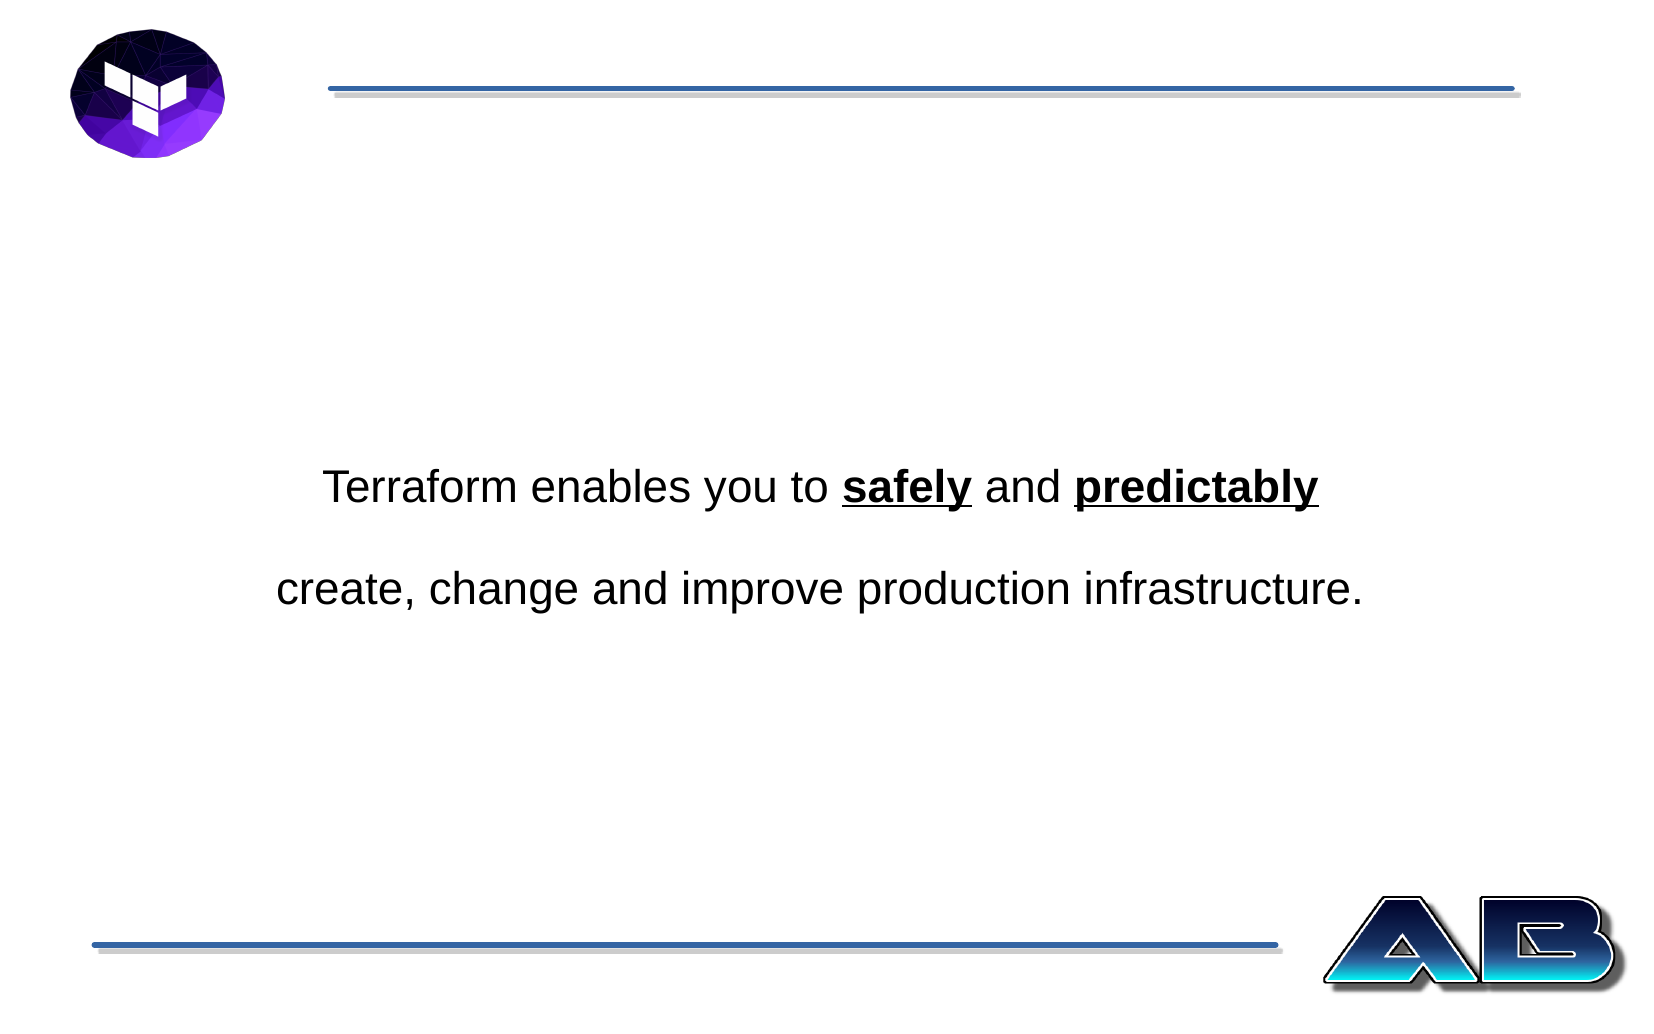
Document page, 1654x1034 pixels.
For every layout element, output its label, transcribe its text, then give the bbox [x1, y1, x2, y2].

subtitle Terraform enables you to safely and predictably create, change and improve production infrastructure. [82, 39, 1571, 985]
picture [70, 29, 225, 158]
picture [1322, 896, 1630, 996]
